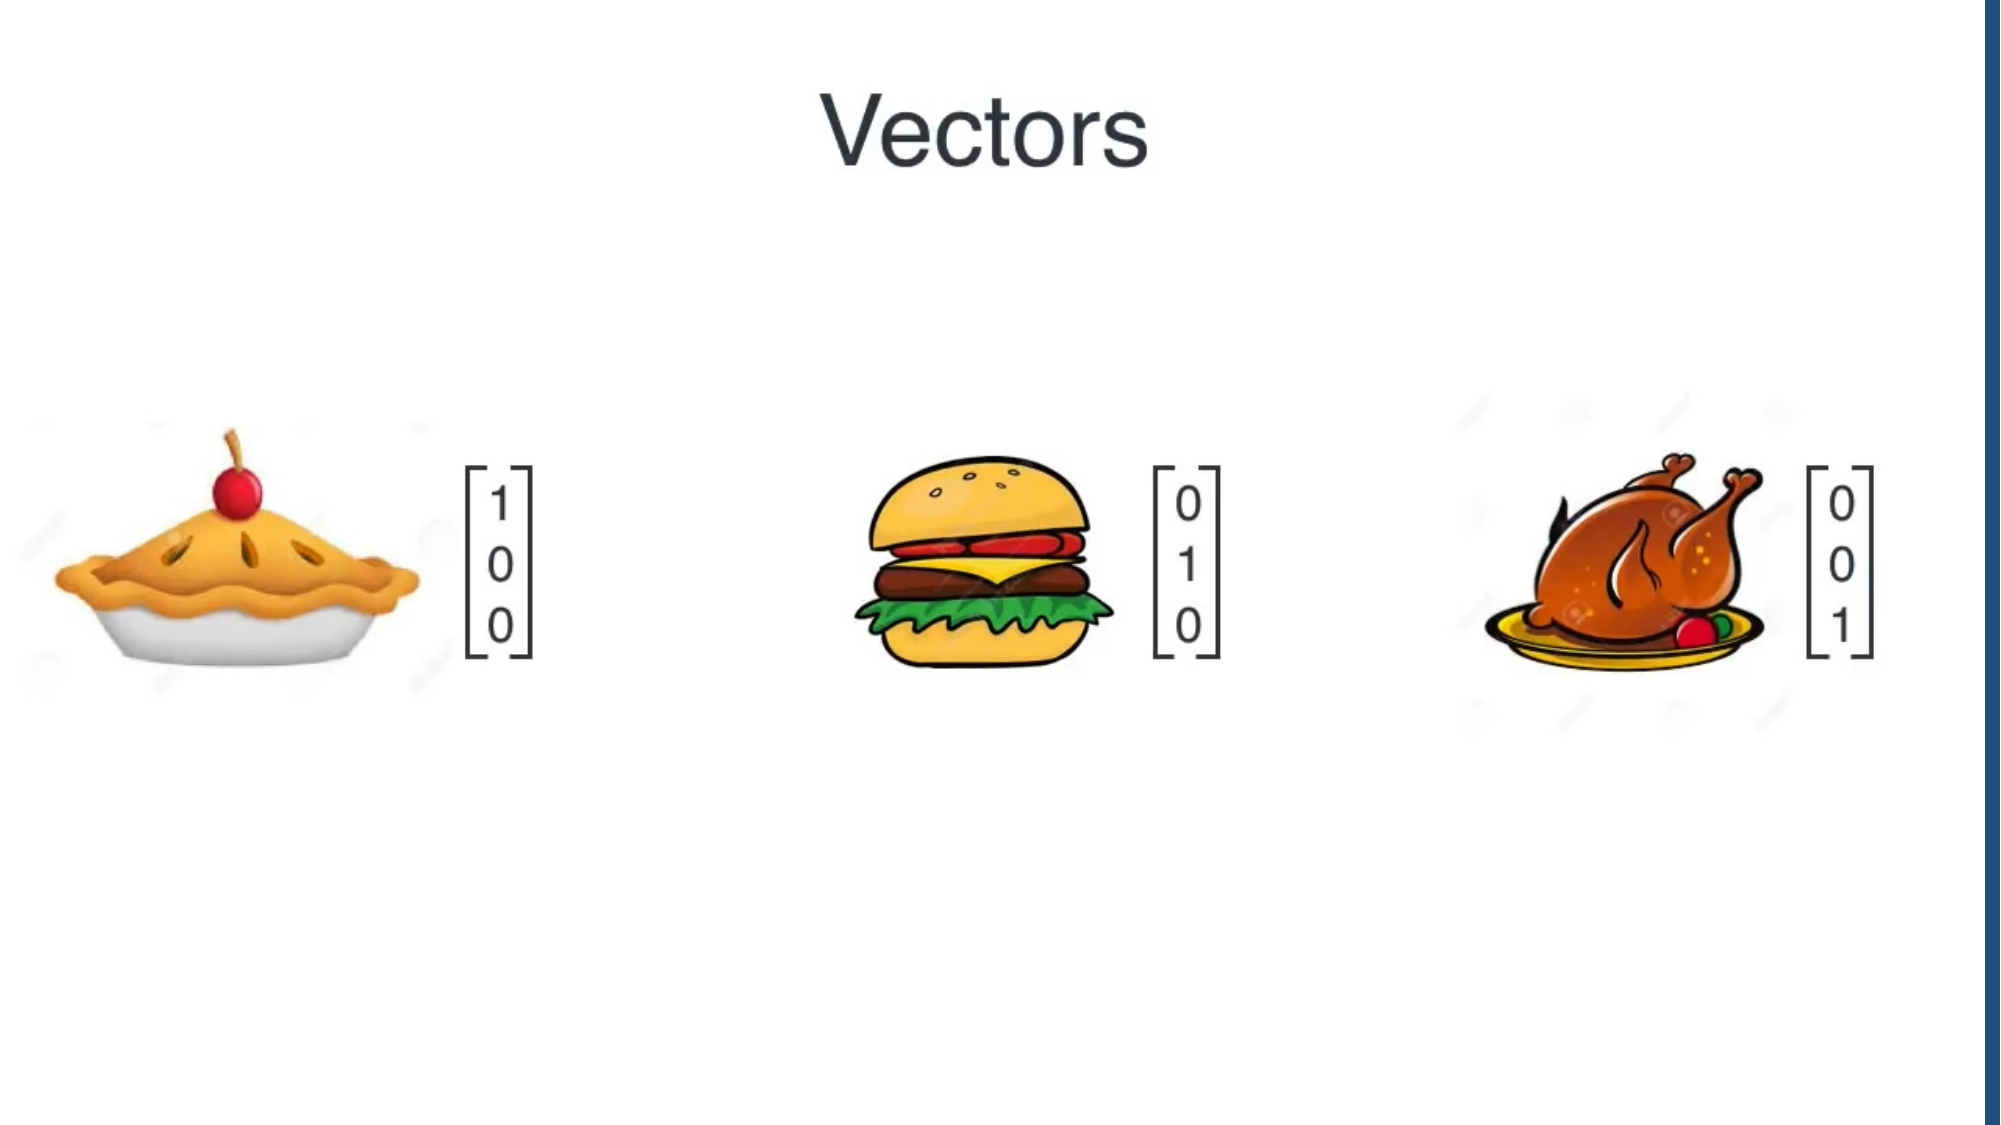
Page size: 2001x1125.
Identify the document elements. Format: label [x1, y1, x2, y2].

text_box [1985, 0, 2000, 1125]
picture [0, 0, 1985, 1125]
